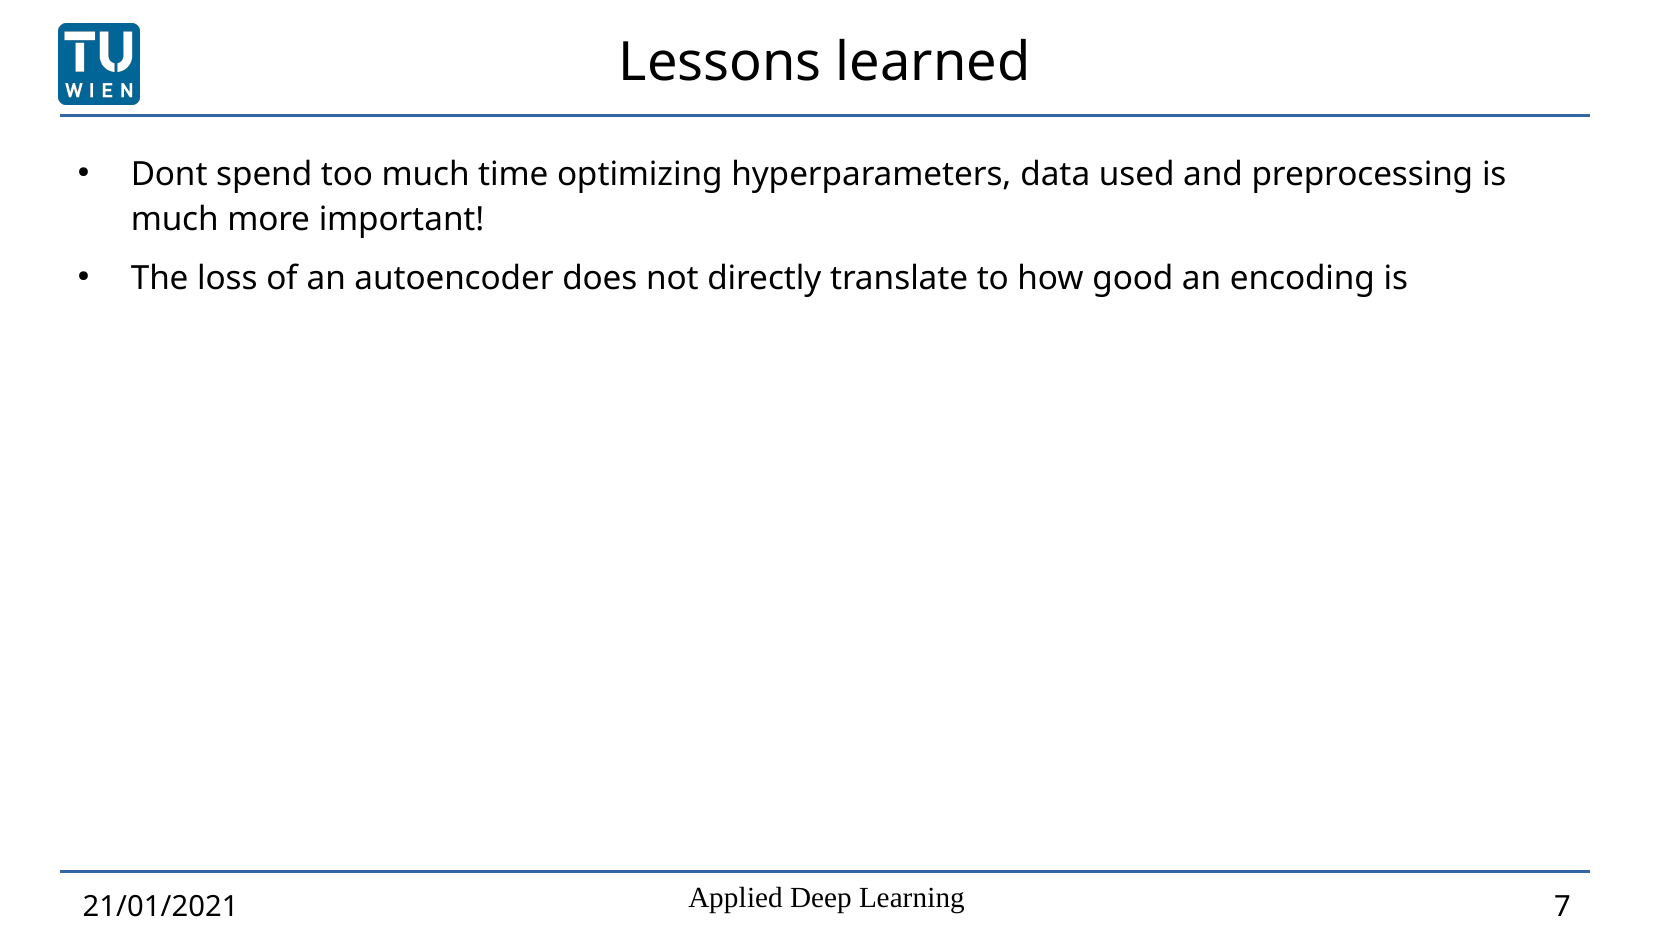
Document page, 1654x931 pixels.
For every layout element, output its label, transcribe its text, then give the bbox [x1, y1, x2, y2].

list Dont spend too much time optimizing hyperparameters, data used and preprocessing is much more important! The loss of an autoencoder does not directly translate to how good an encoding is [60, 150, 1591, 841]
title Lessons learned [60, 22, 1591, 97]
